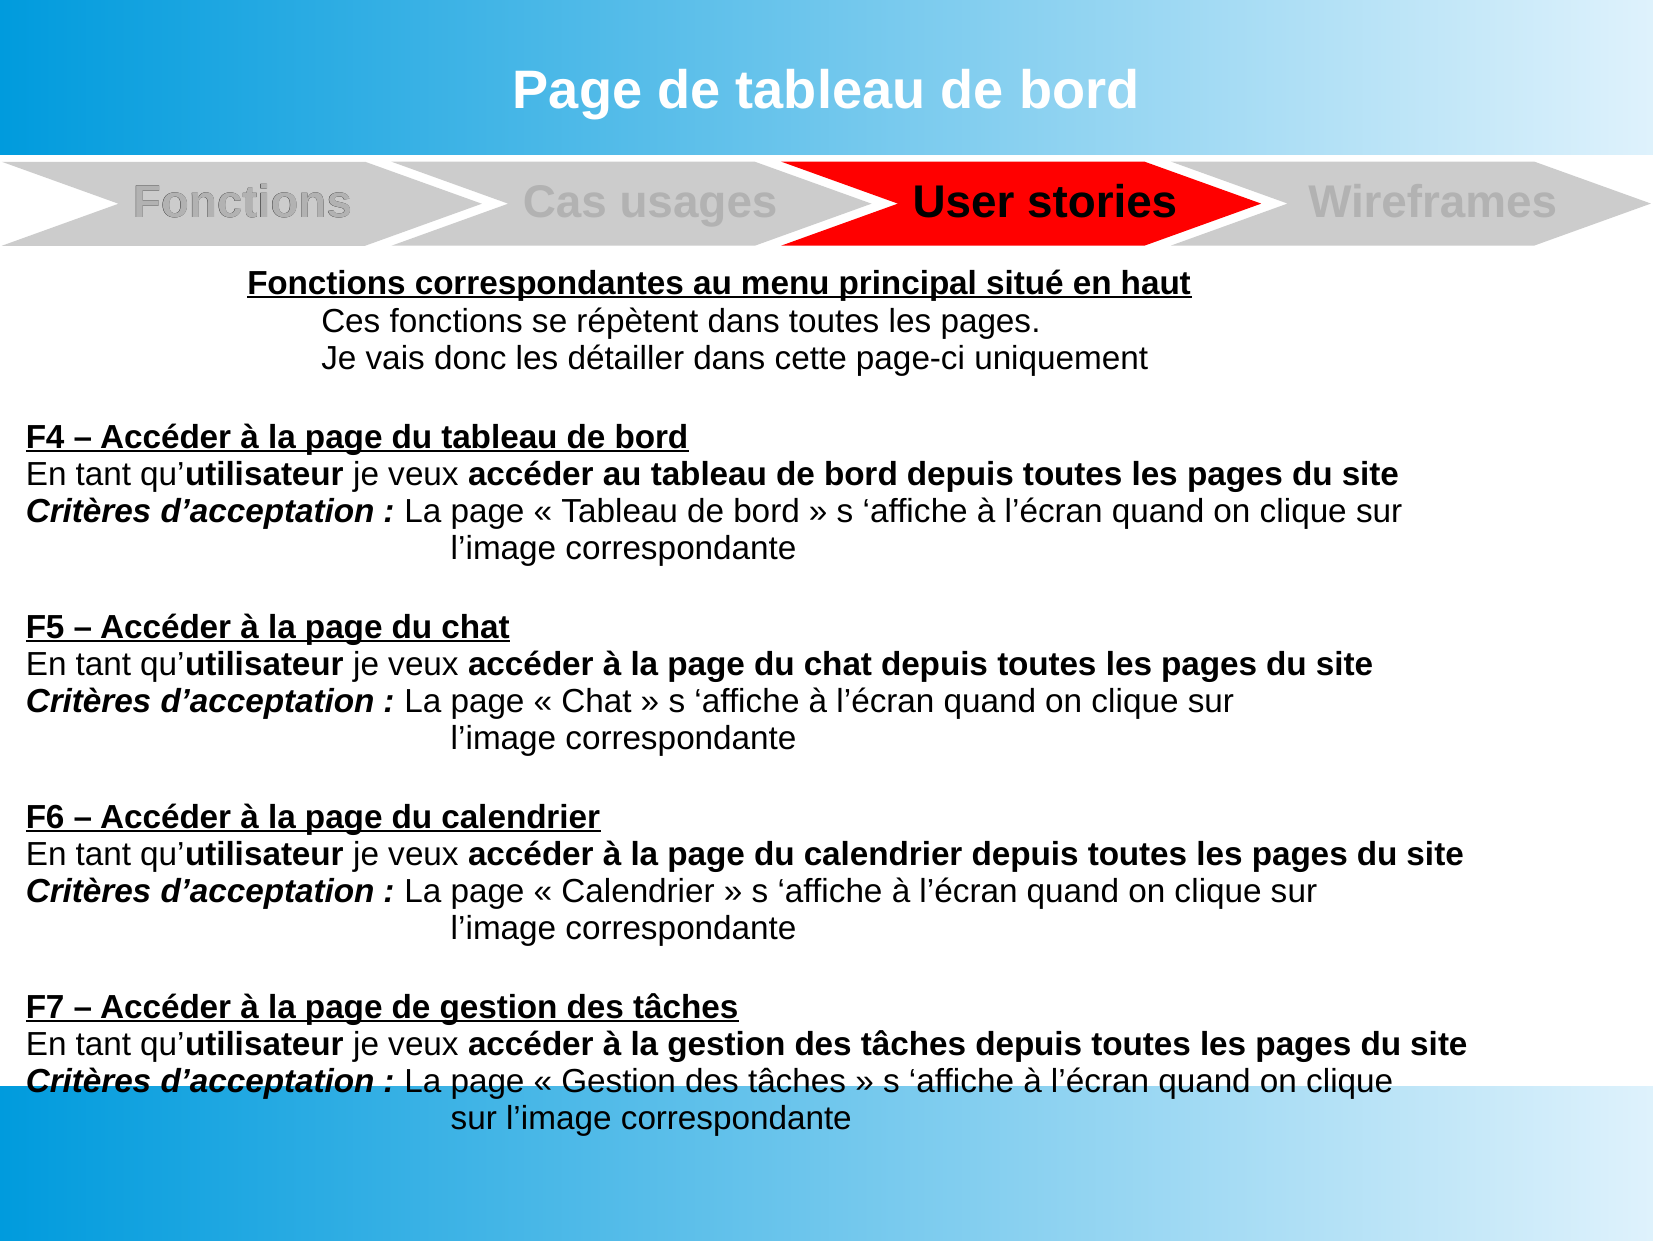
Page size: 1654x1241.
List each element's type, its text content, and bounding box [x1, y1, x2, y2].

text_box [1203, 182, 1262, 225]
text_box [781, 161, 1175, 246]
text_box Fonctions correspondantes au menu principal situé en haut Ces fonctions se répètent dans toutes les pages. Je vais donc les détailler dans cette page-ci uniquement F4 – Accéder à la page du tableau de bord En tant qu’utilisateur je veux accéder au tableau de bord depuis toutes les pages du site Critères d’acceptation : La page « Tableau de bord » s ‘affiche à l’écran quand on clique sur l’image correspondante F5 – Accéder à la page du chat En tant qu’utilisateur je veux accéder à la page du chat depuis toutes les pages du site Critères d’acceptation : La page « Chat » s ‘affiche à l’écran quand on clique sur l’image correspondante F6 – Accéder à la page du calendrier En tant qu’utilisateur je veux accéder à la page du calendrier depuis toutes les pages du site Critères d’acceptation : La page « Calendrier » s ‘affiche à l’écran quand on clique sur l’image correspondante F7 – Accéder à la page de gestion des tâches En tant qu’utilisateur je veux accéder à la gestion des tâches depuis toutes les pages du site Critères d’acceptation : La page « Gestion des tâches » s ‘affiche à l’écran quand on clique sur l’image correspondante [11, 252, 1640, 1144]
text_box Cas usages [508, 168, 813, 235]
text_box [423, 182, 482, 225]
title Page de tableau de bord [82, 37, 1571, 143]
text_box [1170, 161, 1564, 246]
text_box [391, 161, 785, 246]
text_box [813, 182, 872, 225]
text_box Wireframes [1293, 168, 1599, 235]
text_box [1599, 184, 1651, 223]
text_box [1, 161, 396, 246]
text_box User stories [897, 168, 1203, 235]
text_box Fonctions [118, 168, 423, 235]
